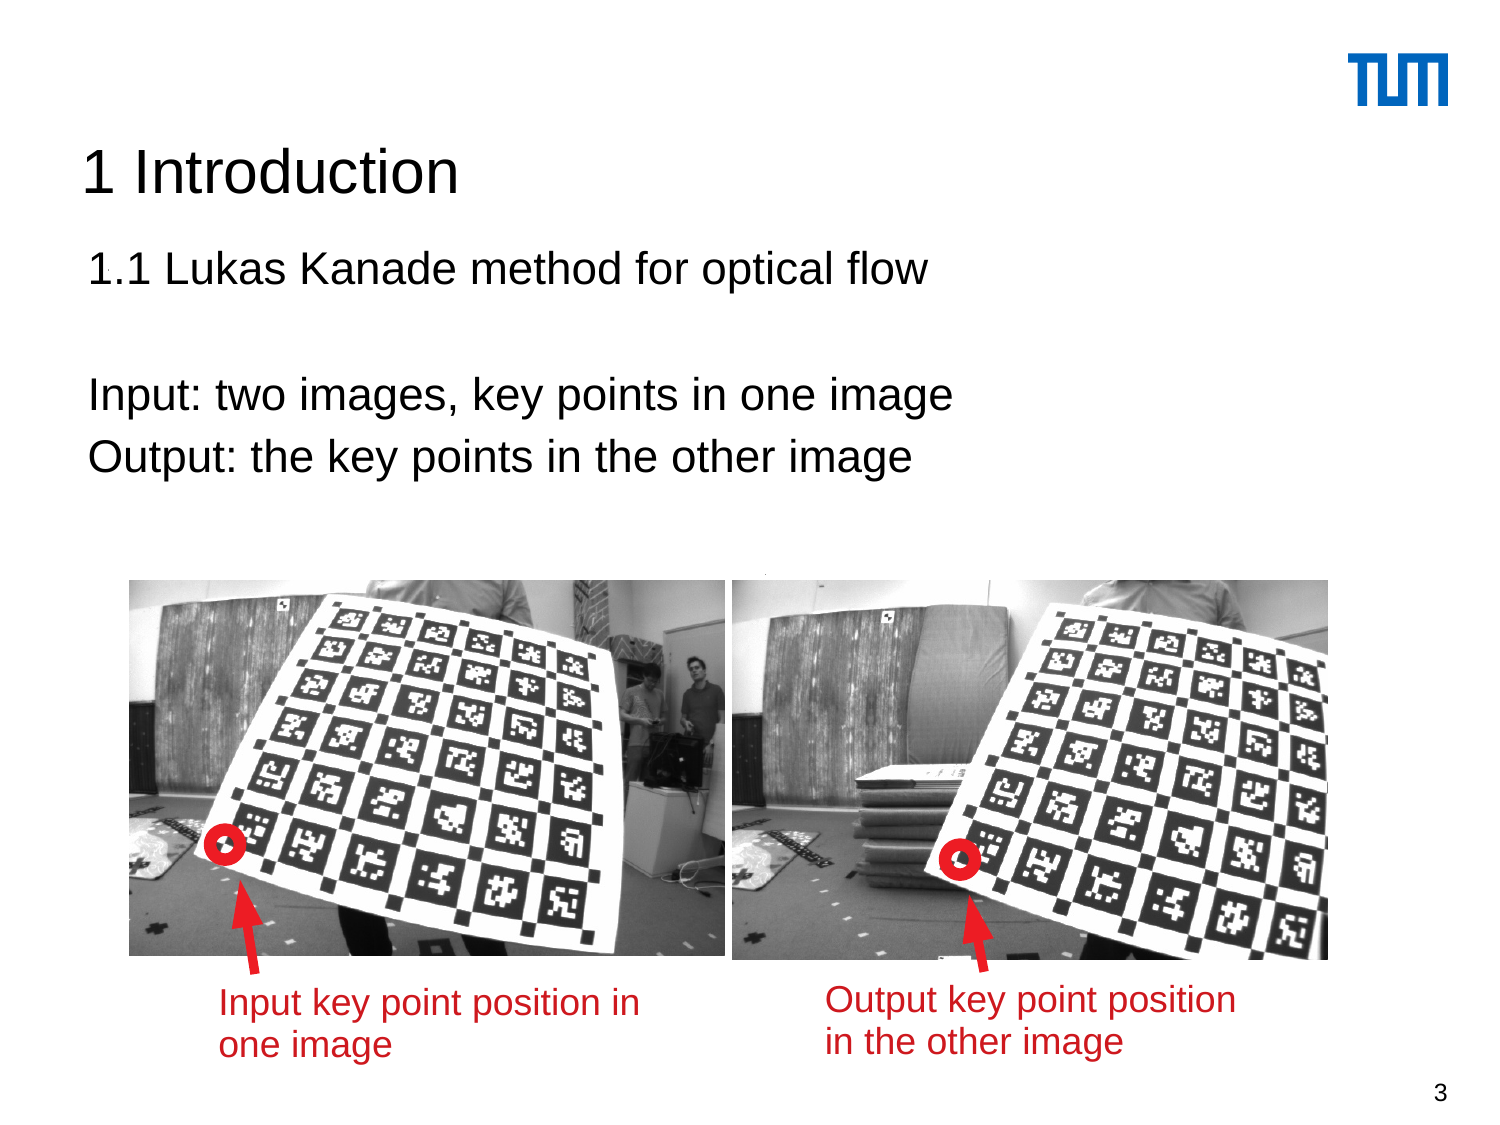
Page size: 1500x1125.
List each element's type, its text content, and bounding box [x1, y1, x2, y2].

text_box Output key point position in the other image [810, 971, 1276, 1071]
list 1.1 Lukas Kanade method for optical flow Input: two images, key points in one image Output: the key points in the other image [87, 231, 1416, 963]
picture [732, 580, 1328, 961]
title 1 Introduction [81, 139, 1110, 207]
slide_number <number> [1111, 1061, 1448, 1122]
text_box Input key point position in one image [203, 974, 669, 1073]
picture [129, 580, 725, 956]
